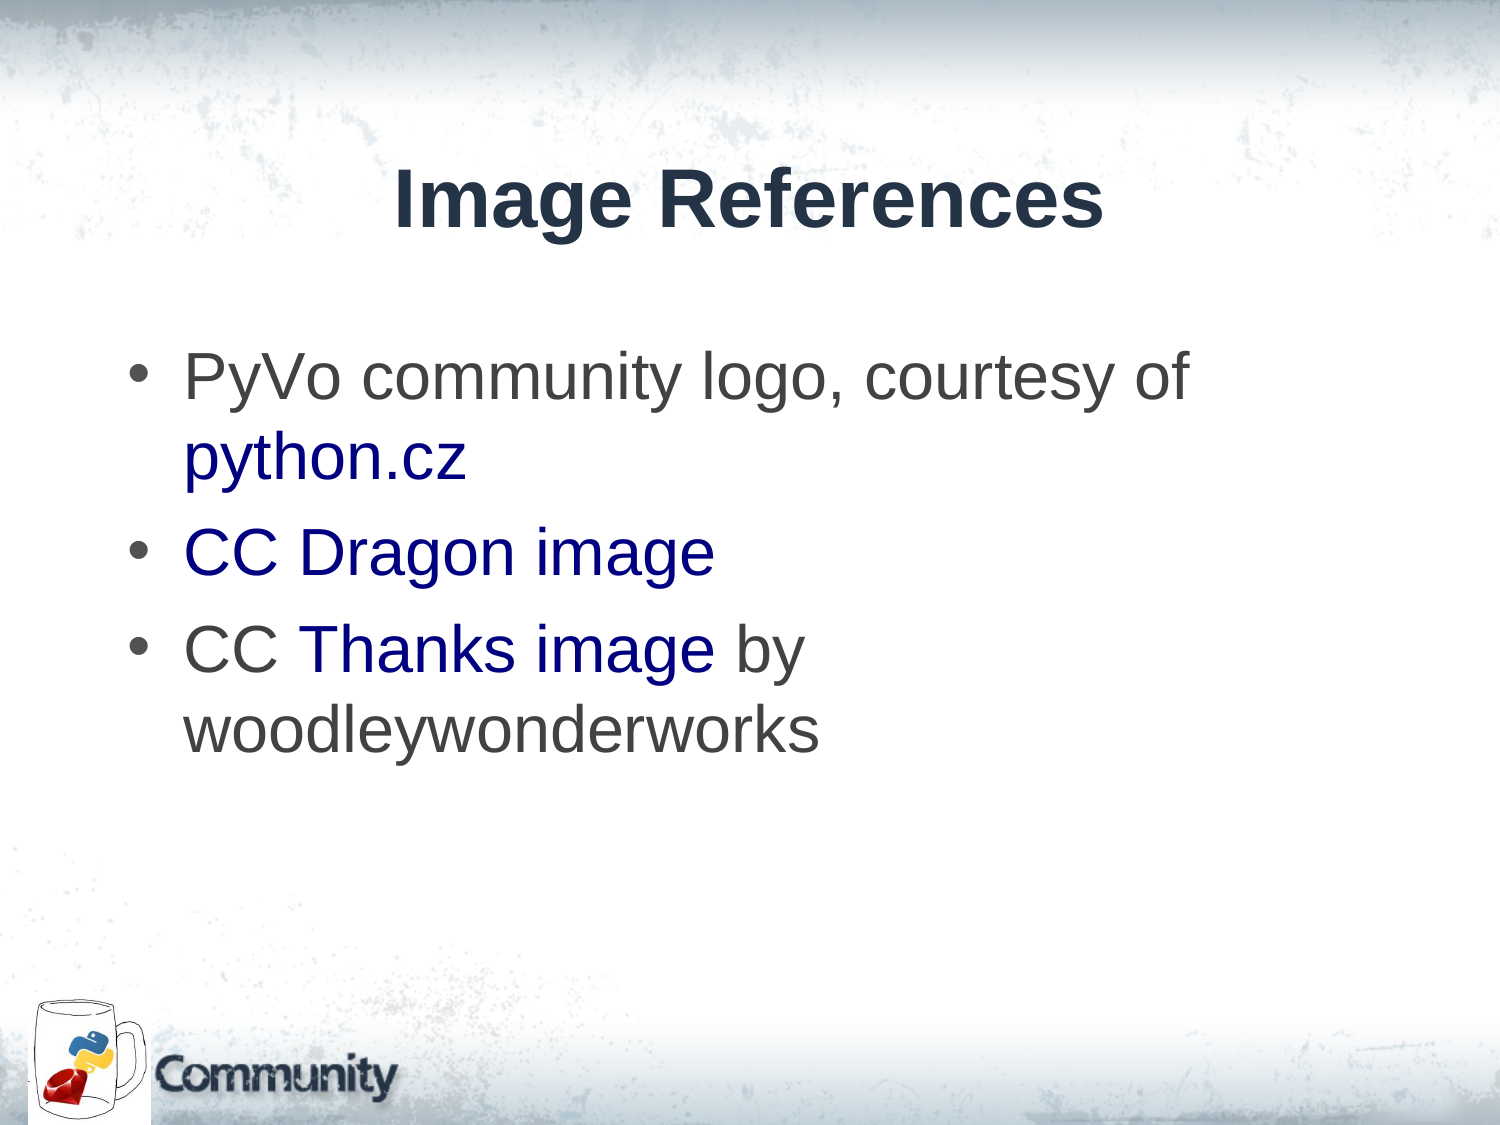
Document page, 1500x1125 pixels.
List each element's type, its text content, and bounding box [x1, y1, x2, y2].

title Image References [112, 76, 1388, 312]
list PyVo community logo, courtesy of python.cz CC Dragon image CC Thanks image by woodleywonderworks [112, 324, 1388, 993]
picture [0, 0, 1500, 1125]
